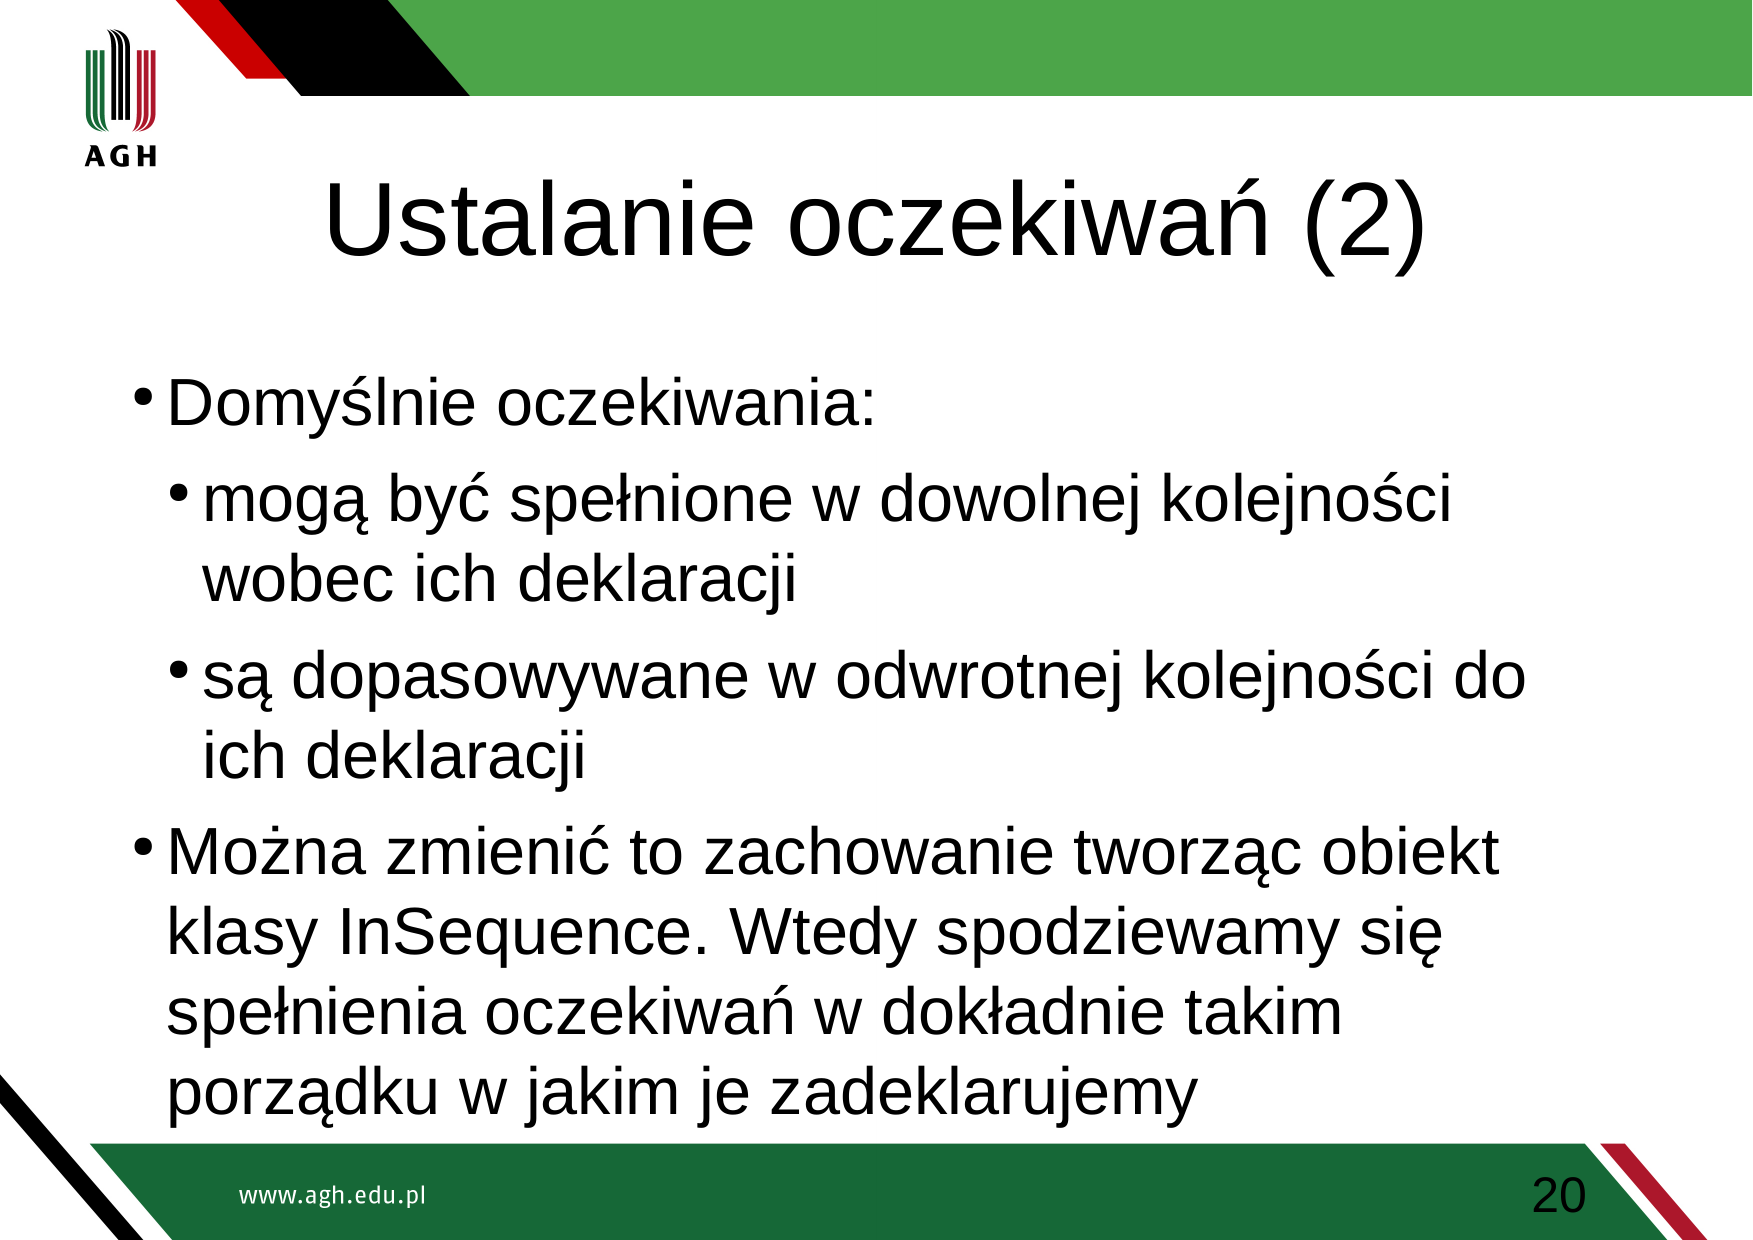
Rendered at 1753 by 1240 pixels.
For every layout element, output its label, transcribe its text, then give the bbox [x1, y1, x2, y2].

title Ustalanie oczekiwań (2) [131, 110, 1622, 317]
picture [0, 0, 1753, 1240]
subtitle Domyślnie oczekiwania: mogą być spełnione w dowolnej kolejności wobec ich deklaracji są dopasowywane w odwrotnej kolejności do ich deklaracji Można zmienić to zachowanie tworząc obiekt klasy InSequence. Wtedy spodziewamy się spełnienia oczekiwań w dokładnie takim porządku w jakim je zadeklarujemy [131, 358, 1622, 1128]
